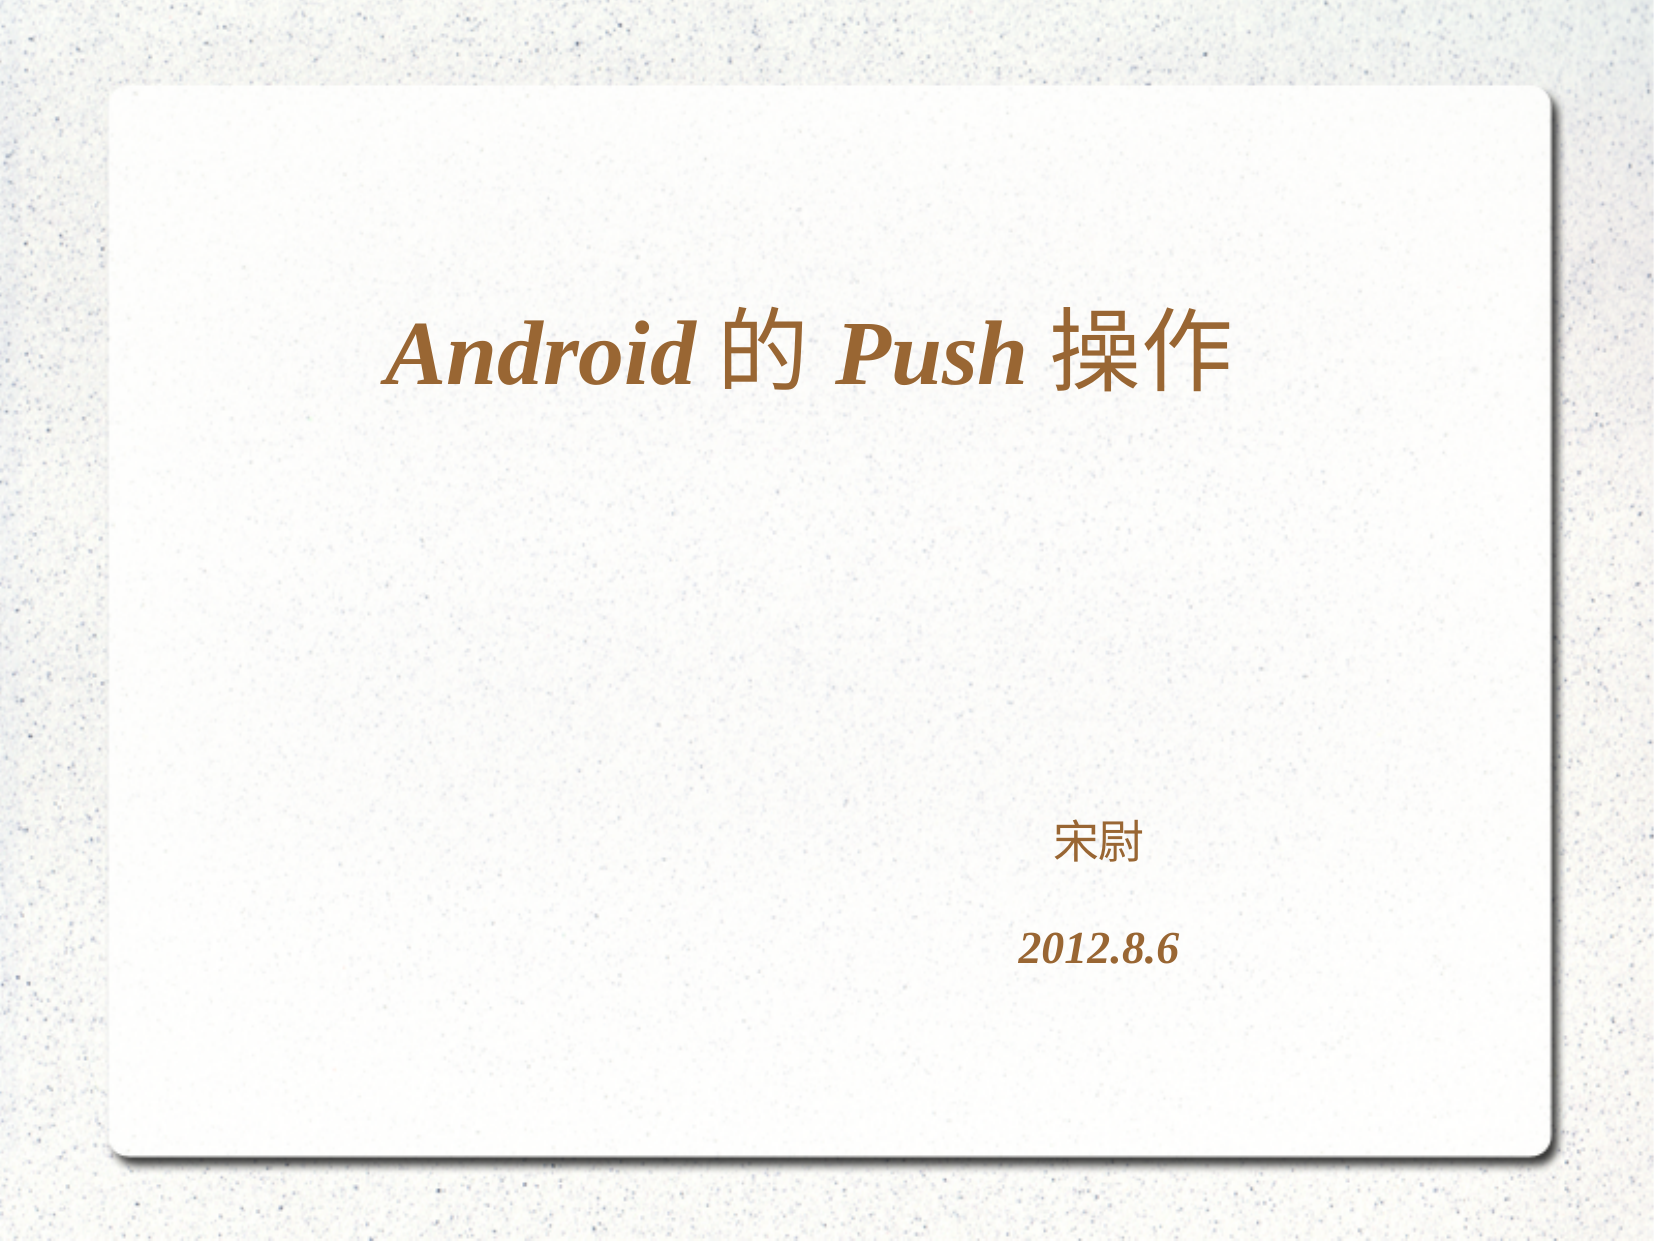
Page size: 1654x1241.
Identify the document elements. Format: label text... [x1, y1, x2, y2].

picture [0, 0, 1654, 1241]
text_box 宋尉 2012.8.6 [875, 803, 1323, 977]
title Android的Push操作 [59, 233, 1560, 721]
